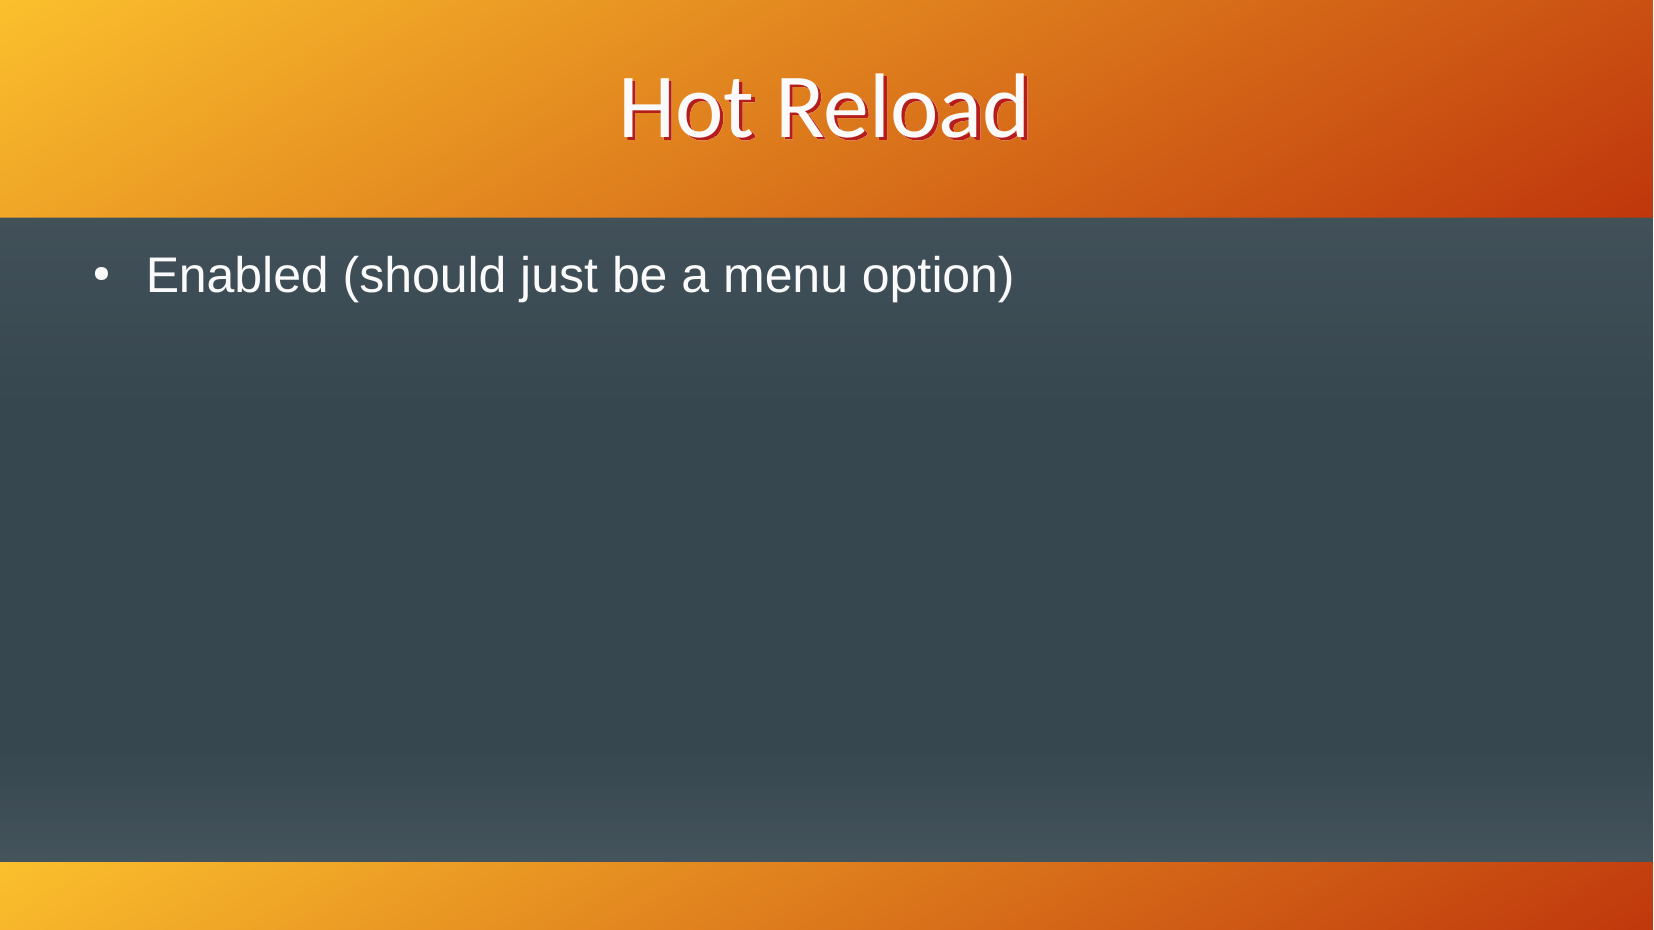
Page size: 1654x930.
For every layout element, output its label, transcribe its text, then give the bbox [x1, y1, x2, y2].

title Hot Reload [74, 37, 1575, 193]
list Enabled (should just be a menu option) [74, 247, 1575, 825]
